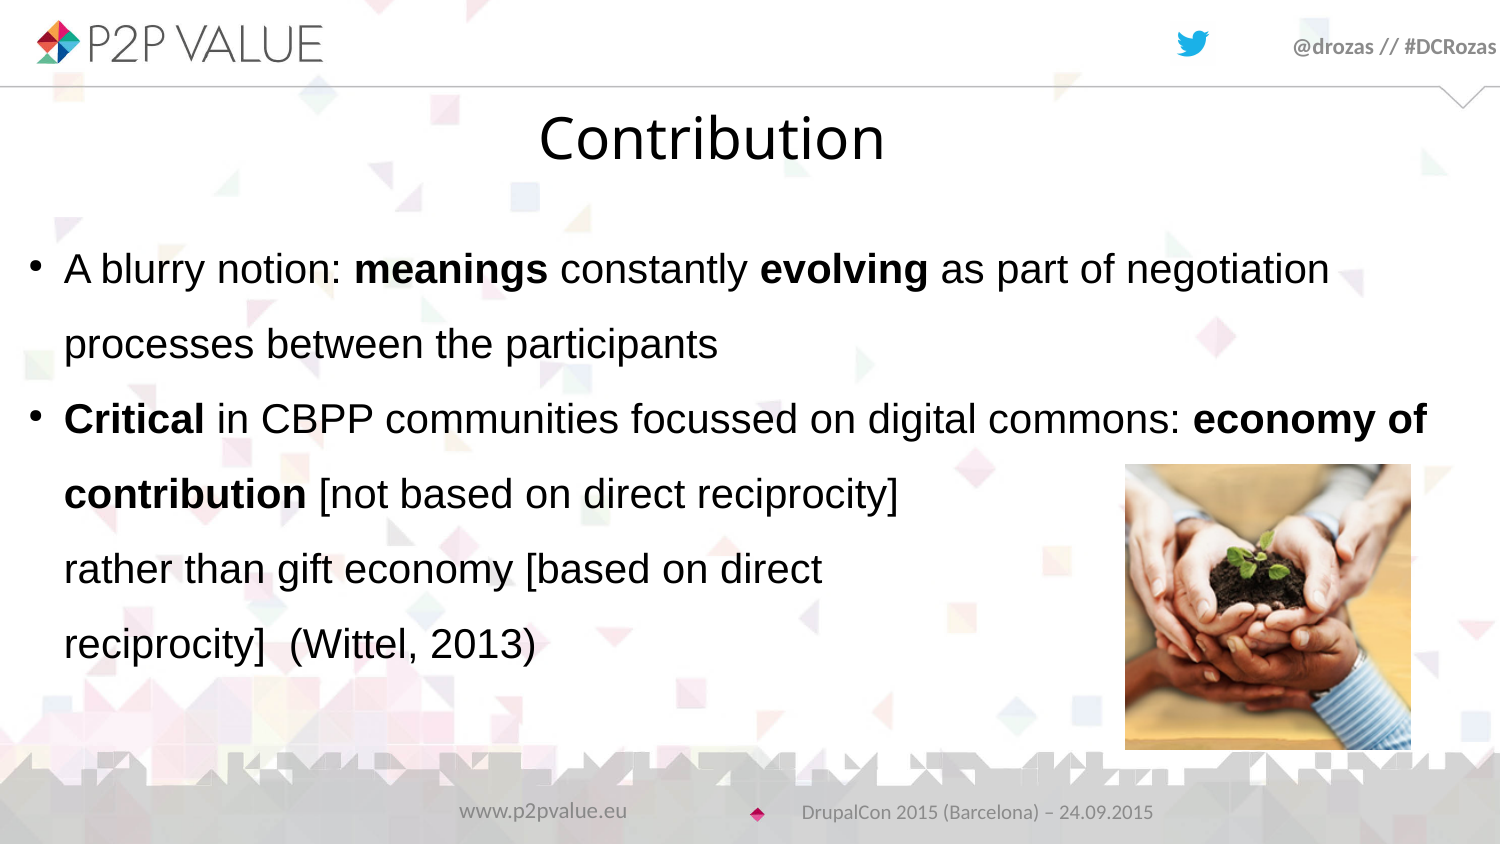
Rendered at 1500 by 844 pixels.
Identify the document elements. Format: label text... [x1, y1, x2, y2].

title Contribution [60, 92, 1366, 181]
subtitle A blurry notion: meanings constantly evolving as part of negotiation processes between the participants Critical in CBPP communities focussed on digital commons: economy of contribution [not based on direct reciprocity] rather than gift economy [based on direct reciprocity] (Wittel, 2013) [15, 210, 1496, 766]
text_box www.p2pvalue.eu [453, 789, 672, 829]
text_box DrupalCon 2015 (Barcelona) – 24.09.2015 [788, 788, 1481, 834]
picture [0, 0, 1500, 844]
text_box @drozas // #DCRozas [1170, 15, 1500, 76]
